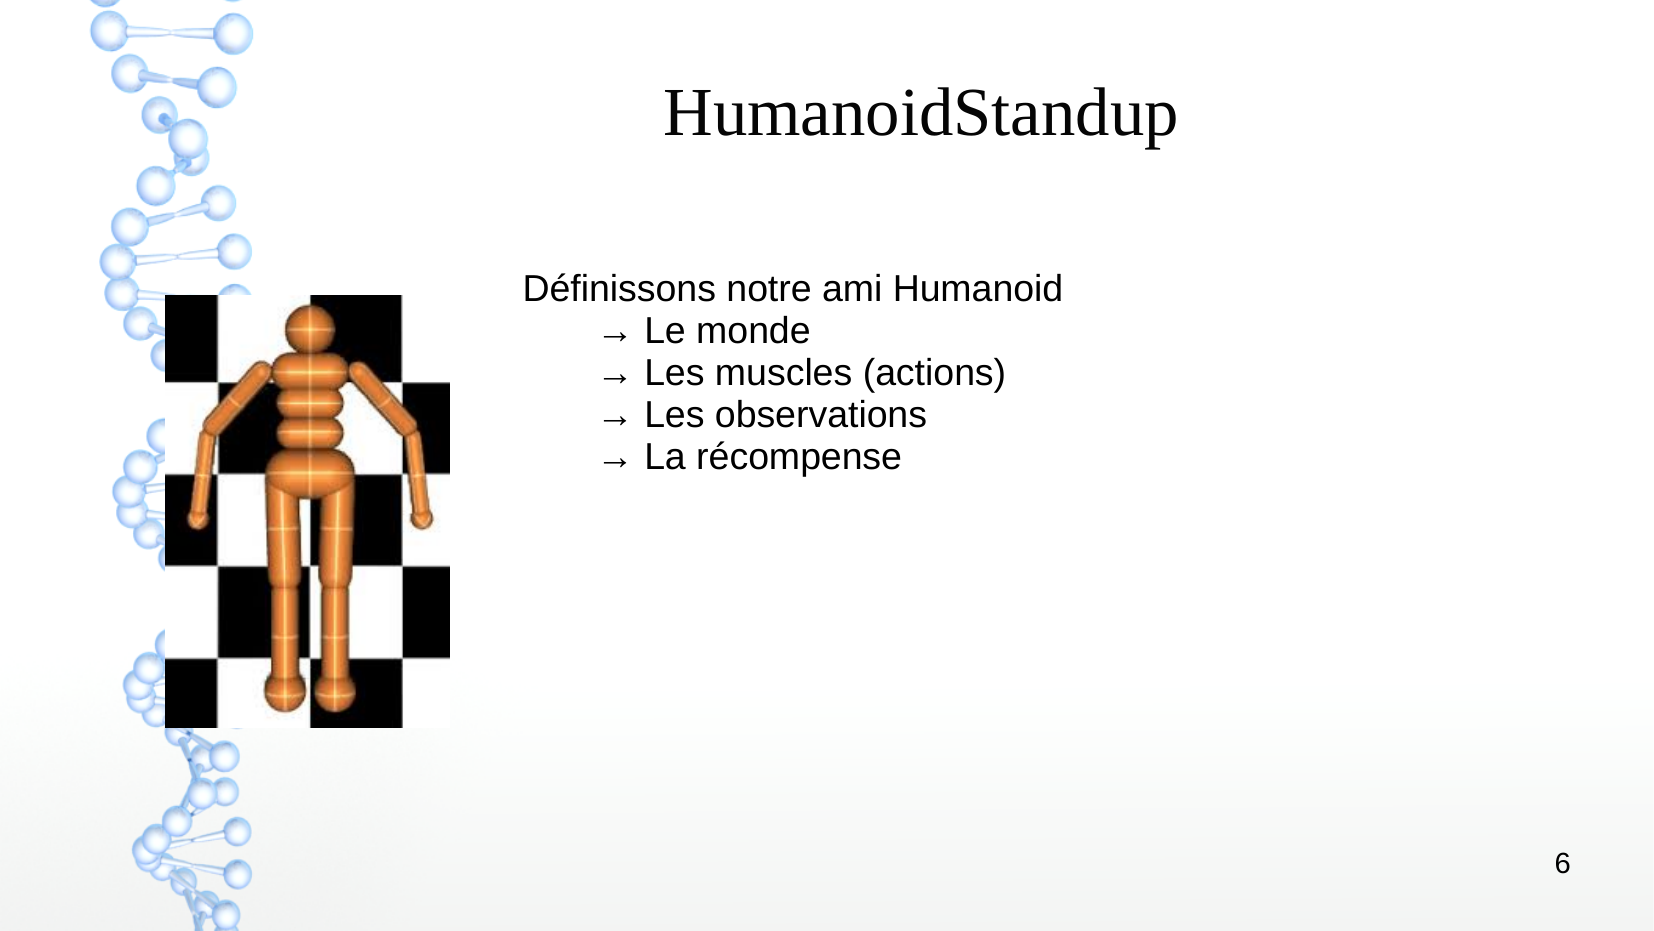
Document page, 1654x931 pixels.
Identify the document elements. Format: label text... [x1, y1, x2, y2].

title HumanoidStandup [265, 35, 1595, 189]
picture [0, 0, 1654, 931]
text_box Définissons notre ami Humanoid → Le monde → Les muscles (actions) → Les observations → La récompense [507, 259, 1472, 702]
